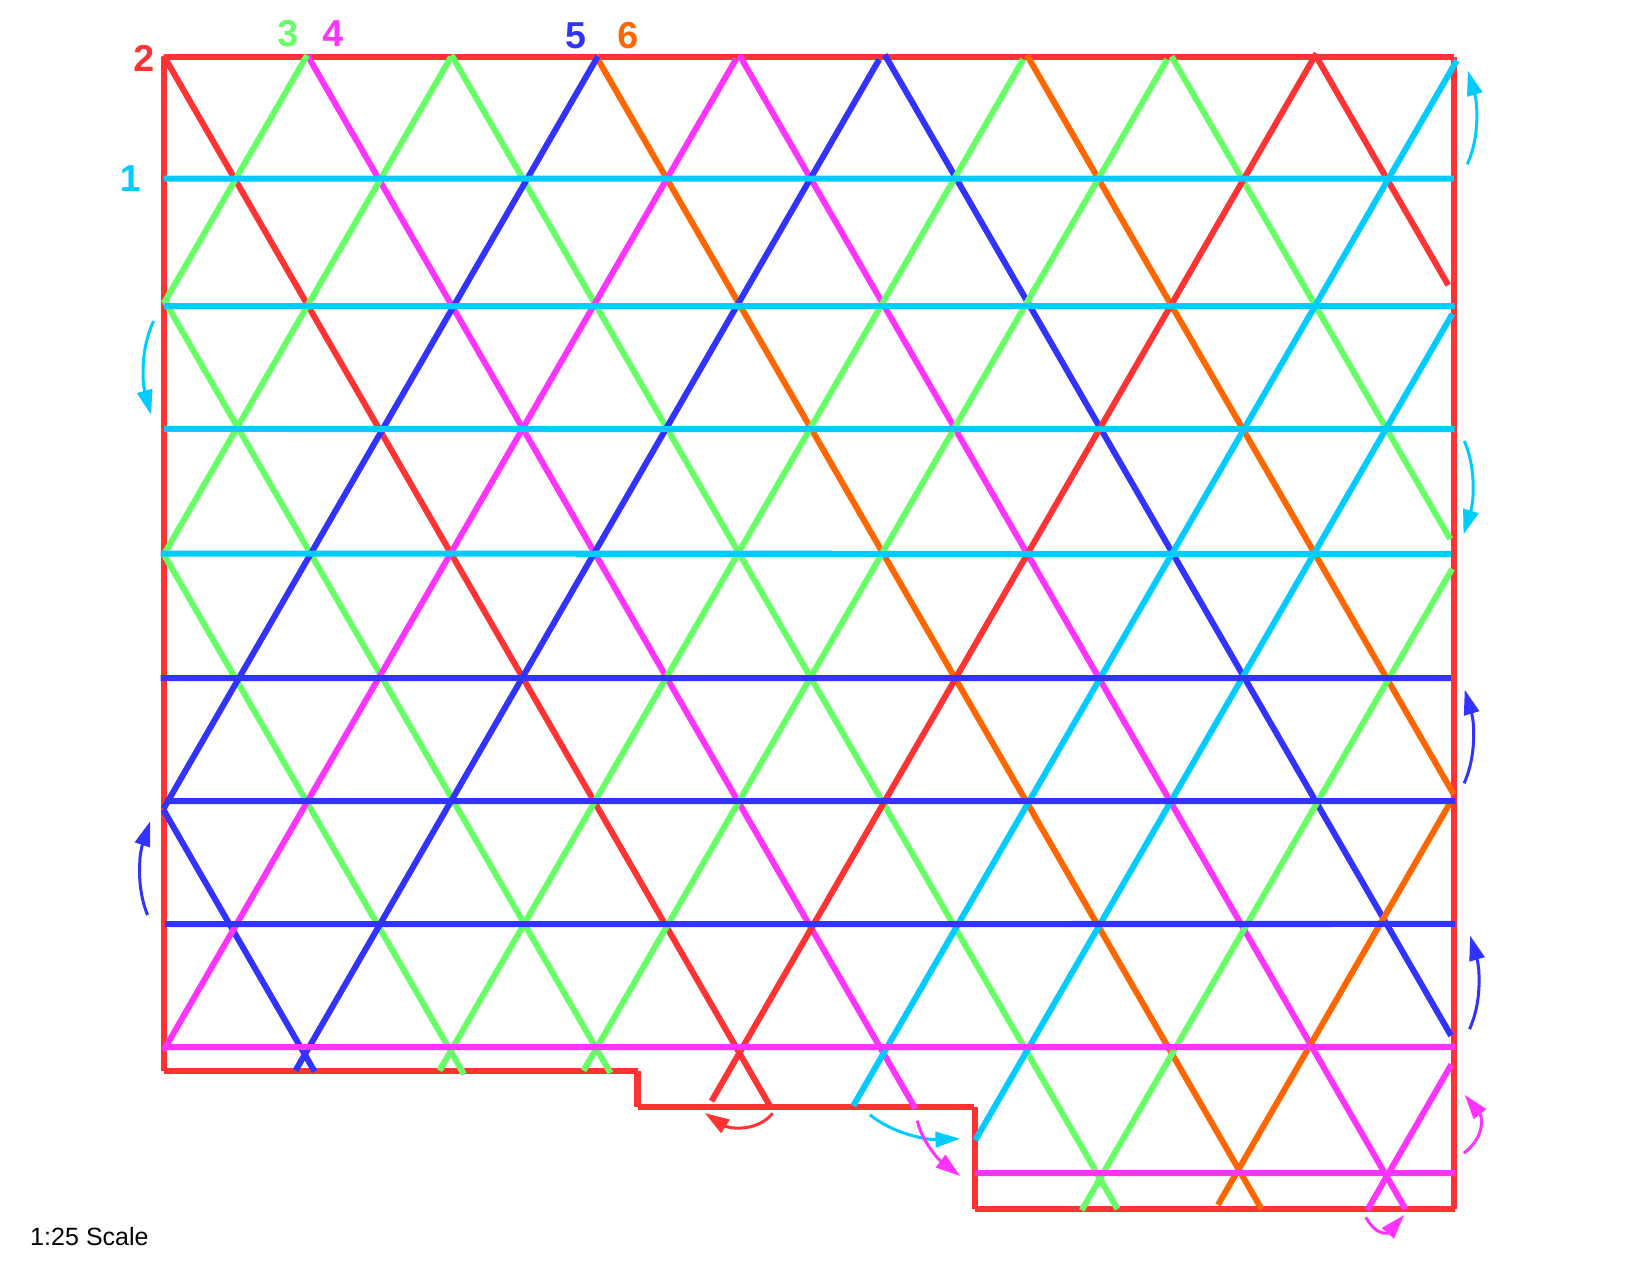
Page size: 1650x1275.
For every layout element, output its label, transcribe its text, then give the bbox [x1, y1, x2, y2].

text_box 6 [602, 7, 648, 66]
text_box 2 [118, 29, 164, 89]
text_box 5 [550, 7, 596, 66]
text_box 1 [105, 150, 151, 209]
text_box 1:25 Scale [15, 1215, 181, 1259]
text_box 3 [262, 5, 307, 64]
text_box 4 [307, 5, 353, 64]
